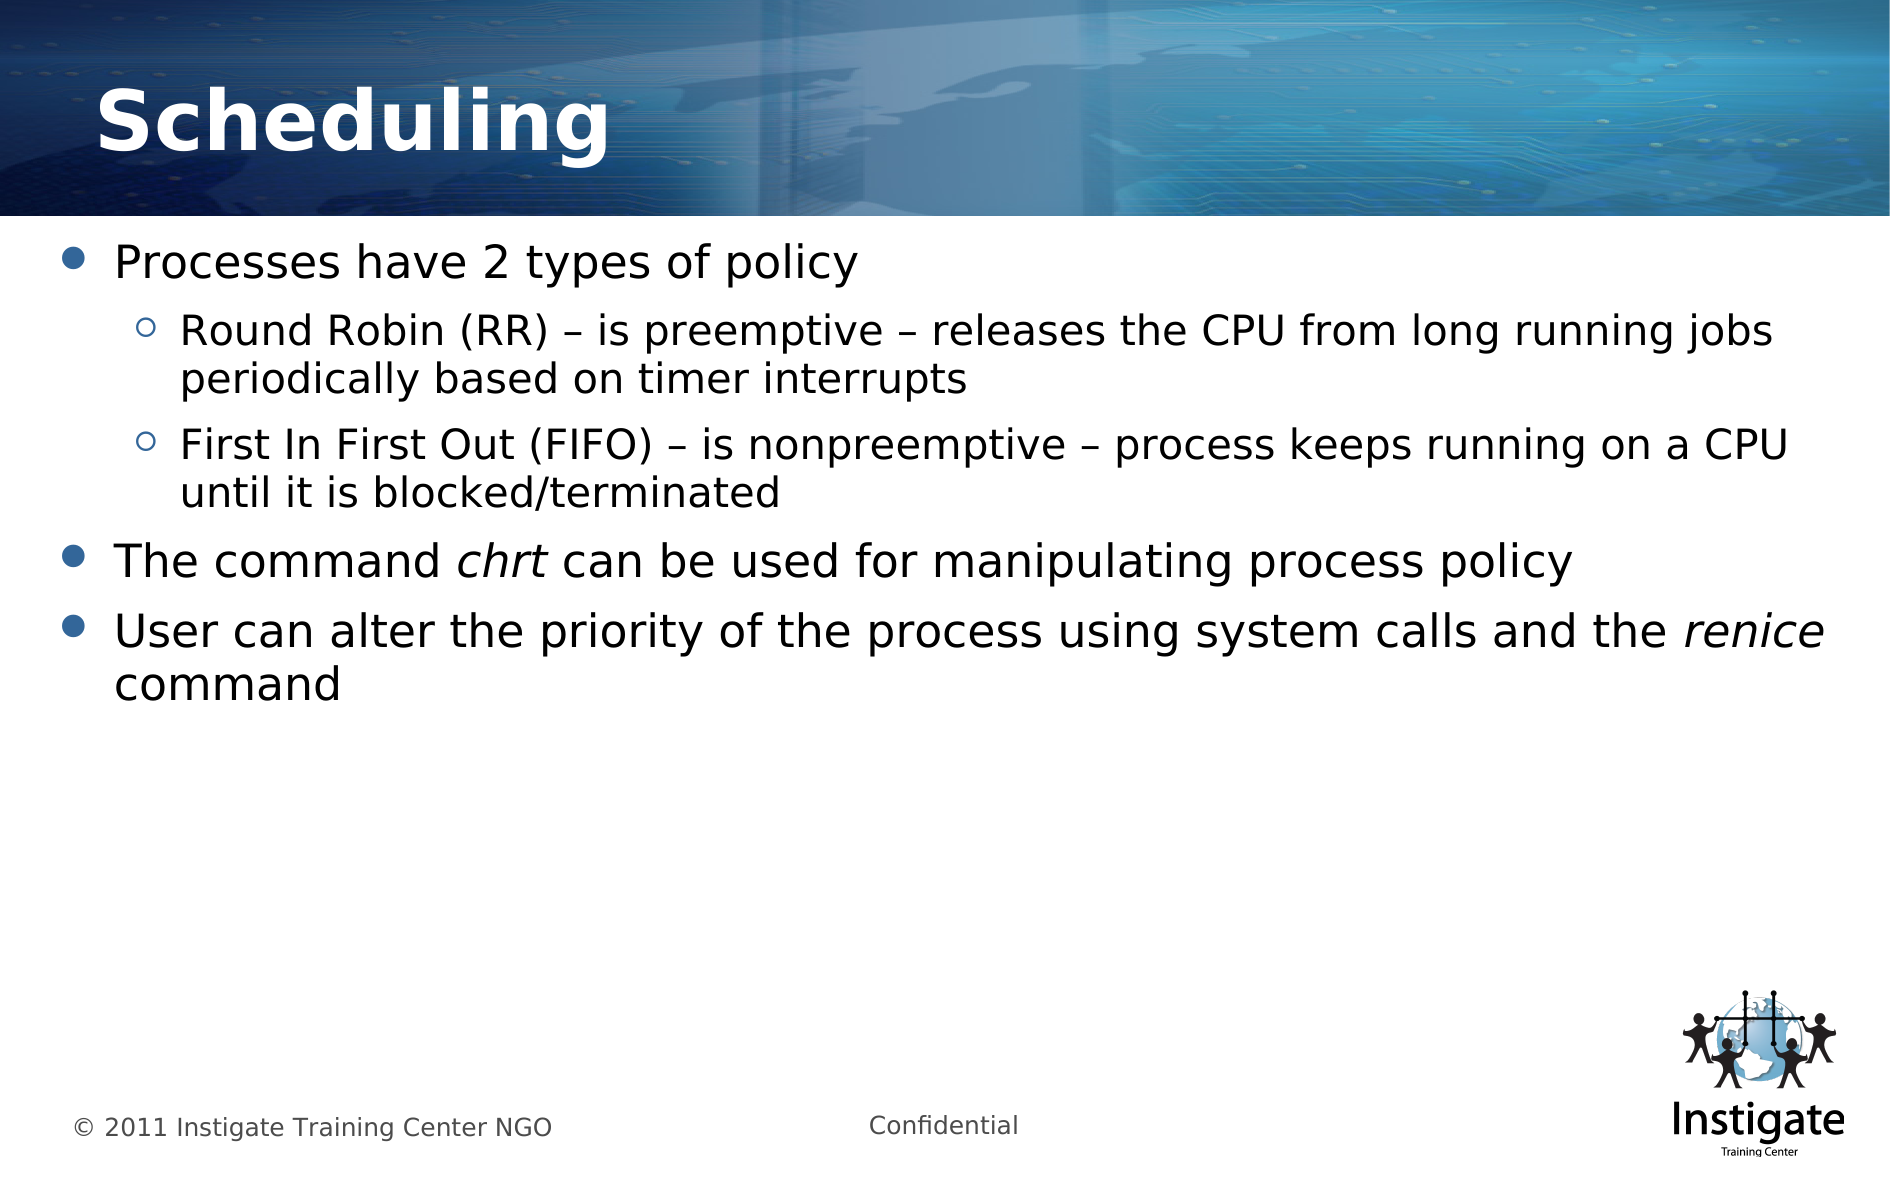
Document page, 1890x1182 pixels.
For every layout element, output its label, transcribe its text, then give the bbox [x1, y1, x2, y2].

list Processes have 2 types of policy Round Robin (RR) – is preemptive – releases the CPU from long running jobs periodically based on timer interrupts First In First Out (FIFO) – is nonpreemptive – process keeps running on a CPU until it is blocked/terminated The command chrt can be used for manipulating process policy User can alter the priority of the process using system calls and the renice command [59, 236, 1831, 1001]
picture [0, 0, 1890, 216]
title Scheduling [94, 54, 1793, 210]
picture [1674, 990, 1844, 1157]
